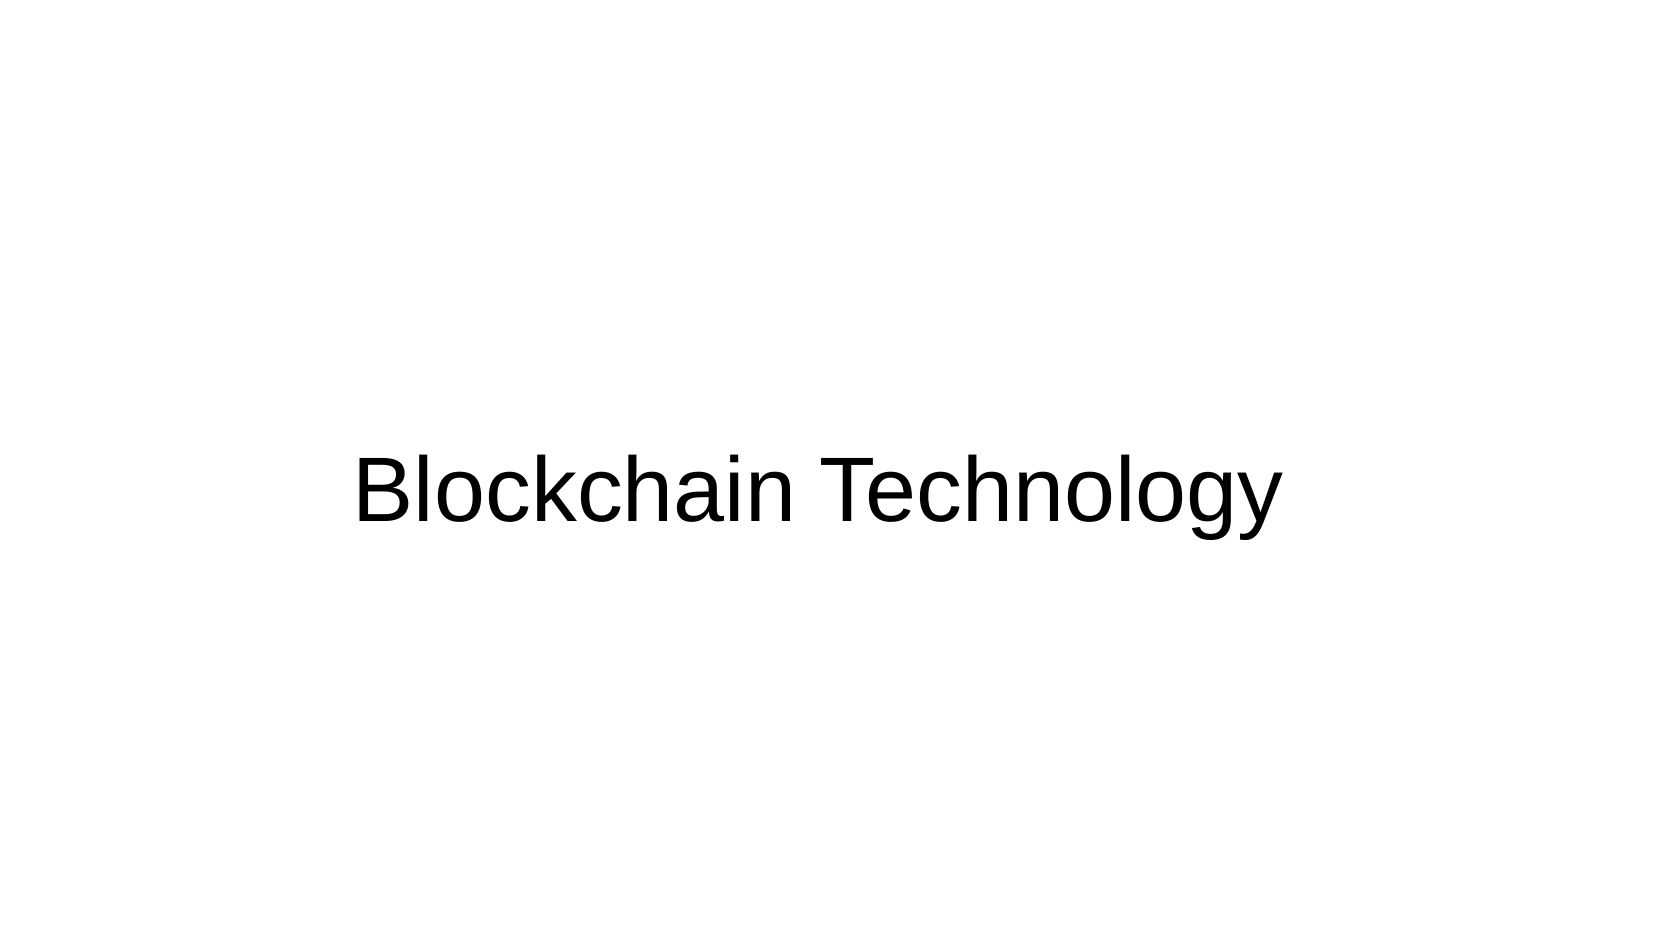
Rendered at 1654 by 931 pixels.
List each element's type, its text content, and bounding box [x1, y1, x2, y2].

title Blockchain Technology [75, 407, 1564, 563]
